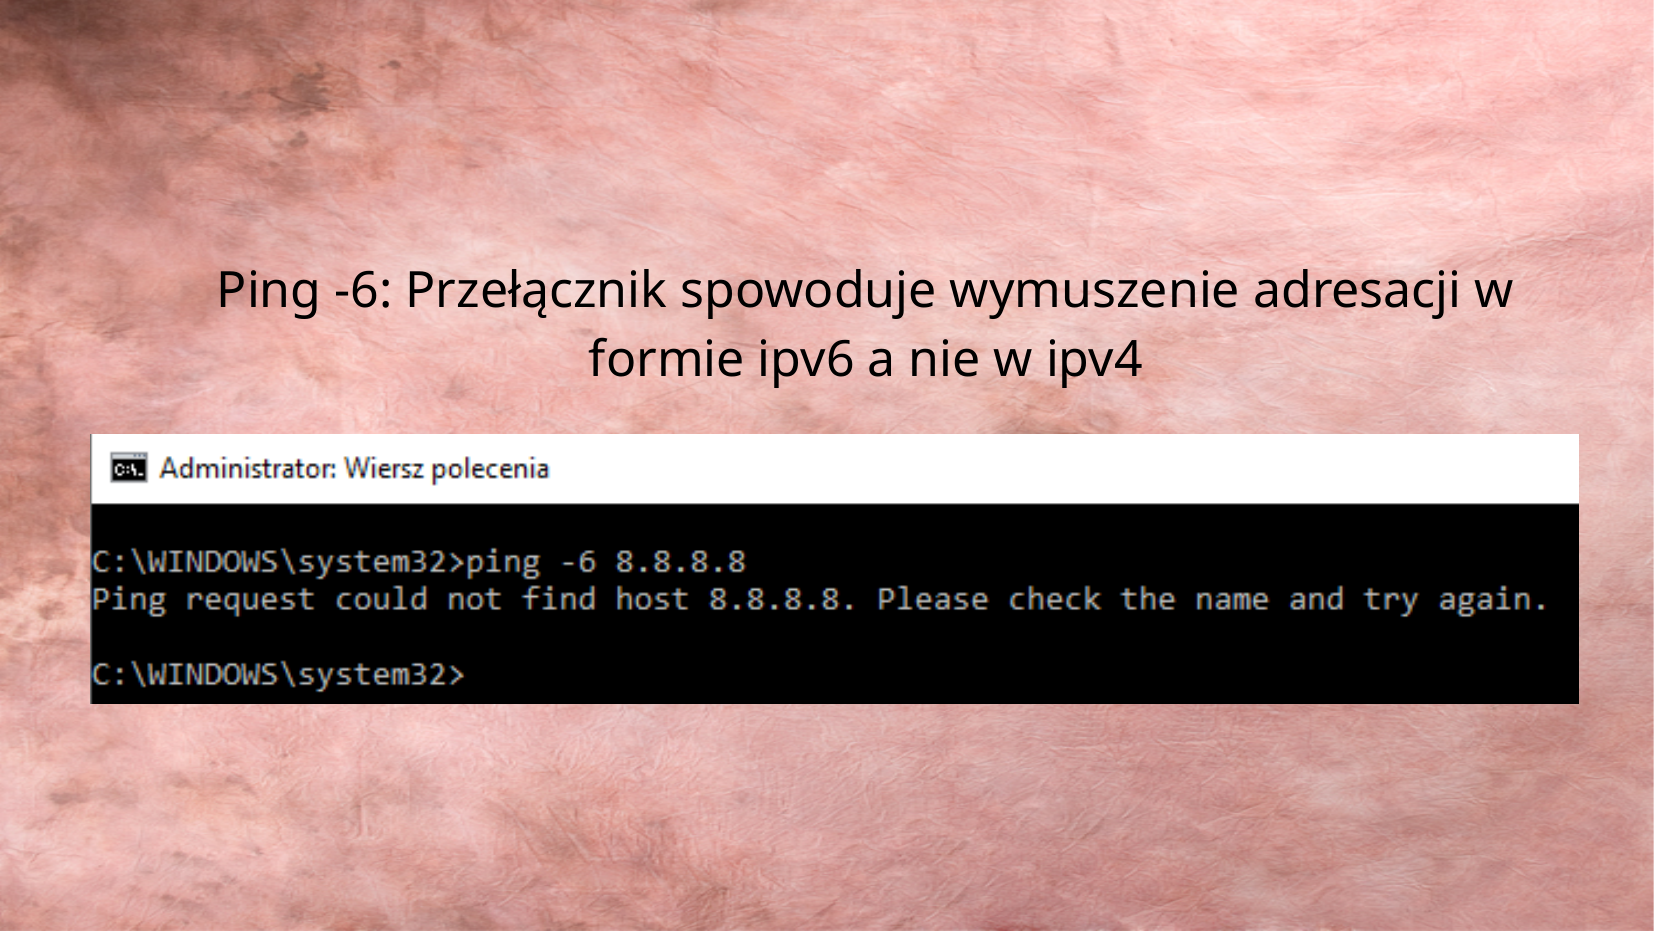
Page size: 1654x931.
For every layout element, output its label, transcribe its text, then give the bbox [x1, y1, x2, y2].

picture [0, 0, 1654, 931]
title Ping -6: Przełącznik spowoduje wymuszenie adresacji w formie ipv6 a nie w ipv4 [77, 244, 1566, 401]
